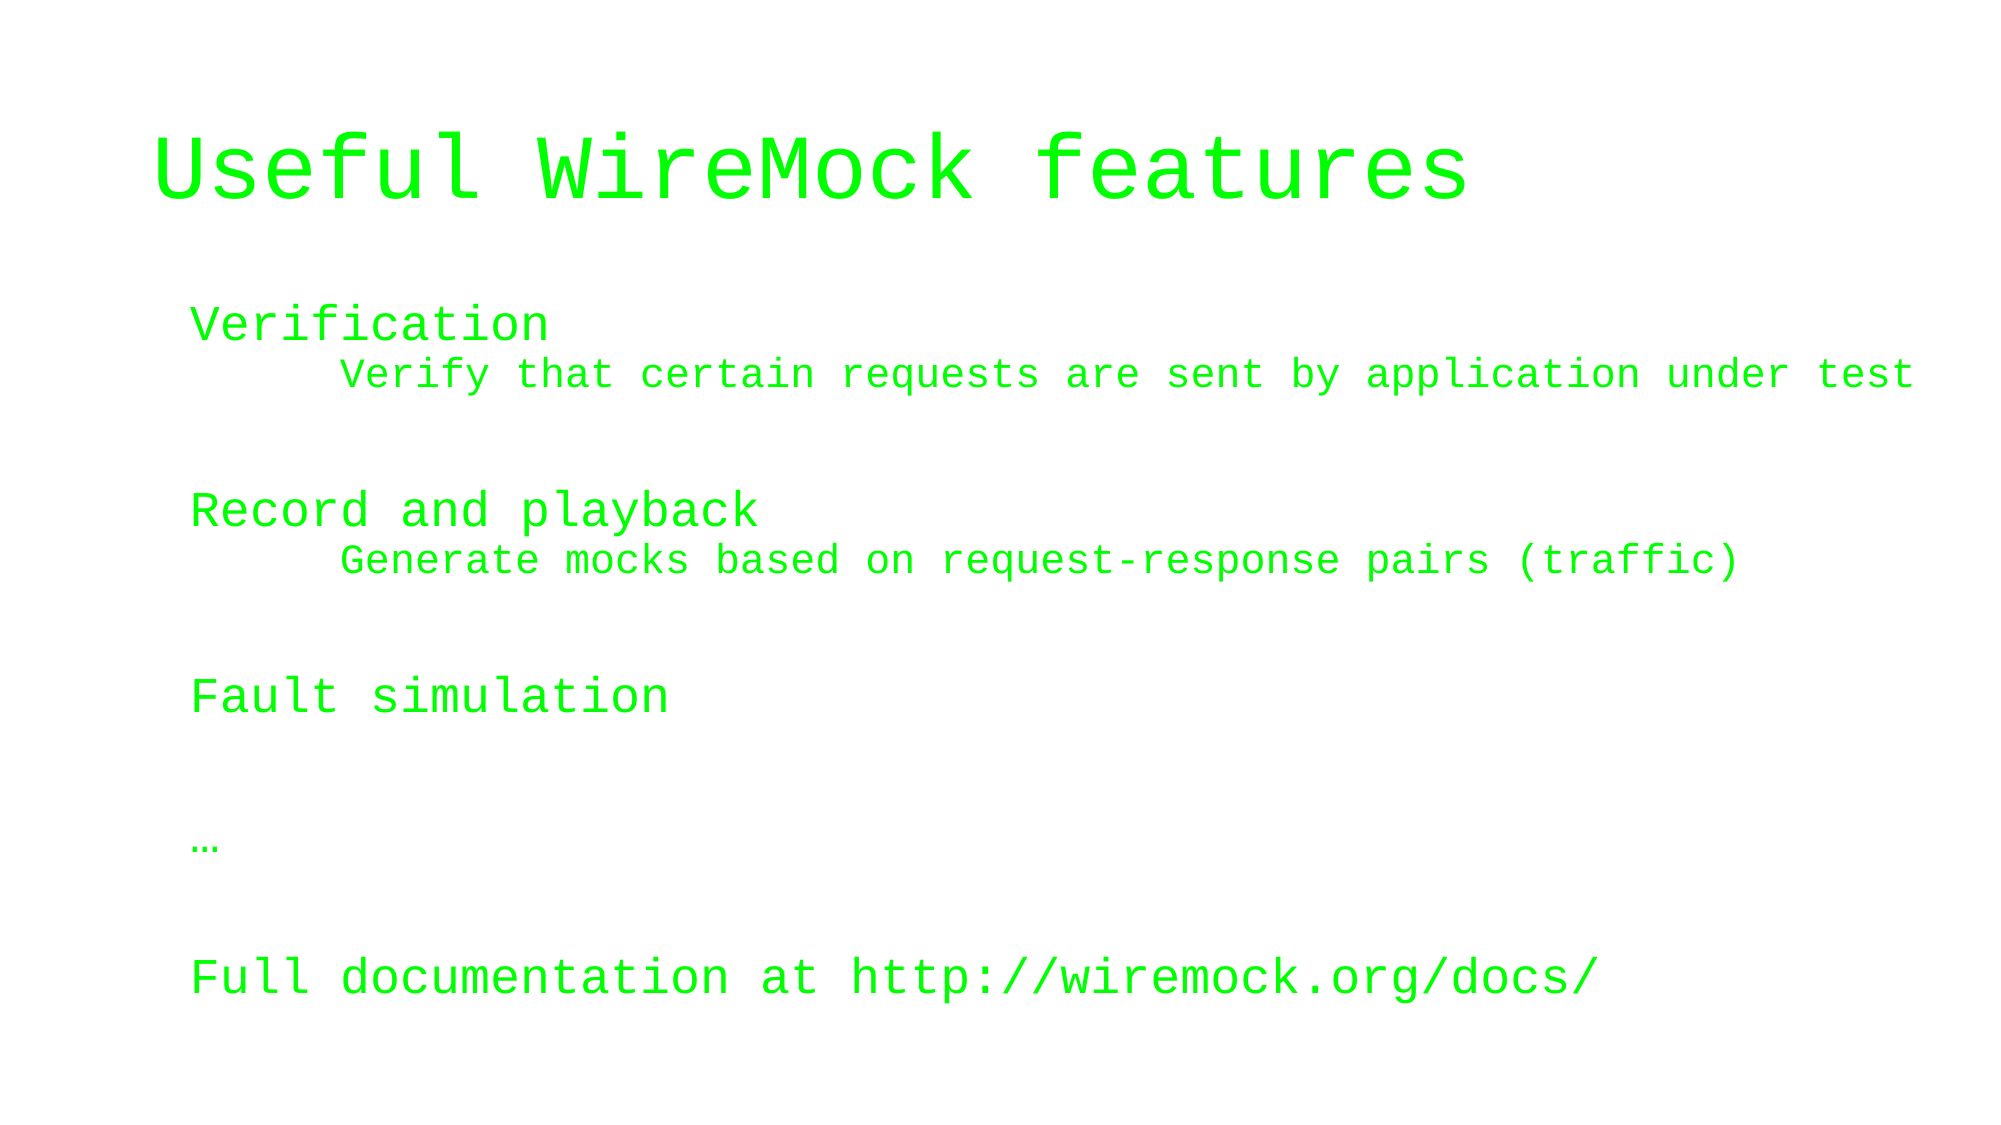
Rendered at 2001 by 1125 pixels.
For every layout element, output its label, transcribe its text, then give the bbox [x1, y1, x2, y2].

list Verification Verify that certain requests are sent by application under test Record and playback Generate mocks based on request-response pairs (traffic) Fault simulation … Full documentation at http://wiremock.org/docs/ [137, 299, 2000, 1014]
title Useful WireMock features [137, 59, 1863, 278]
